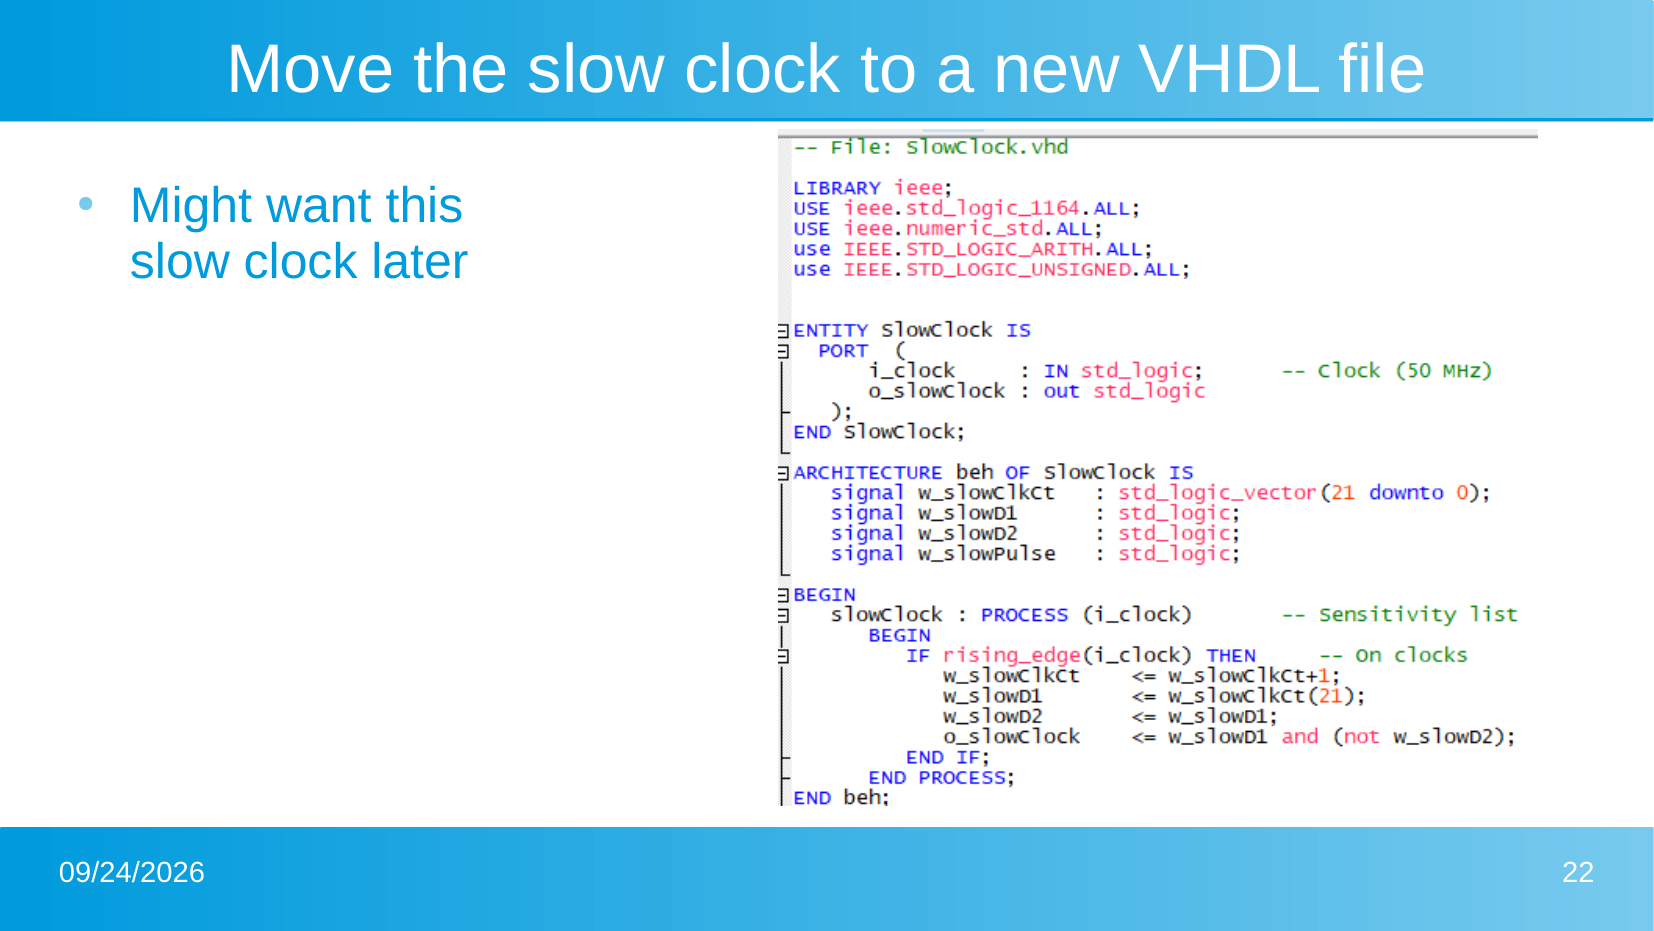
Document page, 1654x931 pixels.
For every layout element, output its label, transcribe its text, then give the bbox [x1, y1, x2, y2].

title Move the slow clock to a new VHDL file [59, 29, 1595, 108]
list Might want this slow clock later [59, 177, 526, 768]
picture [778, 129, 1538, 806]
